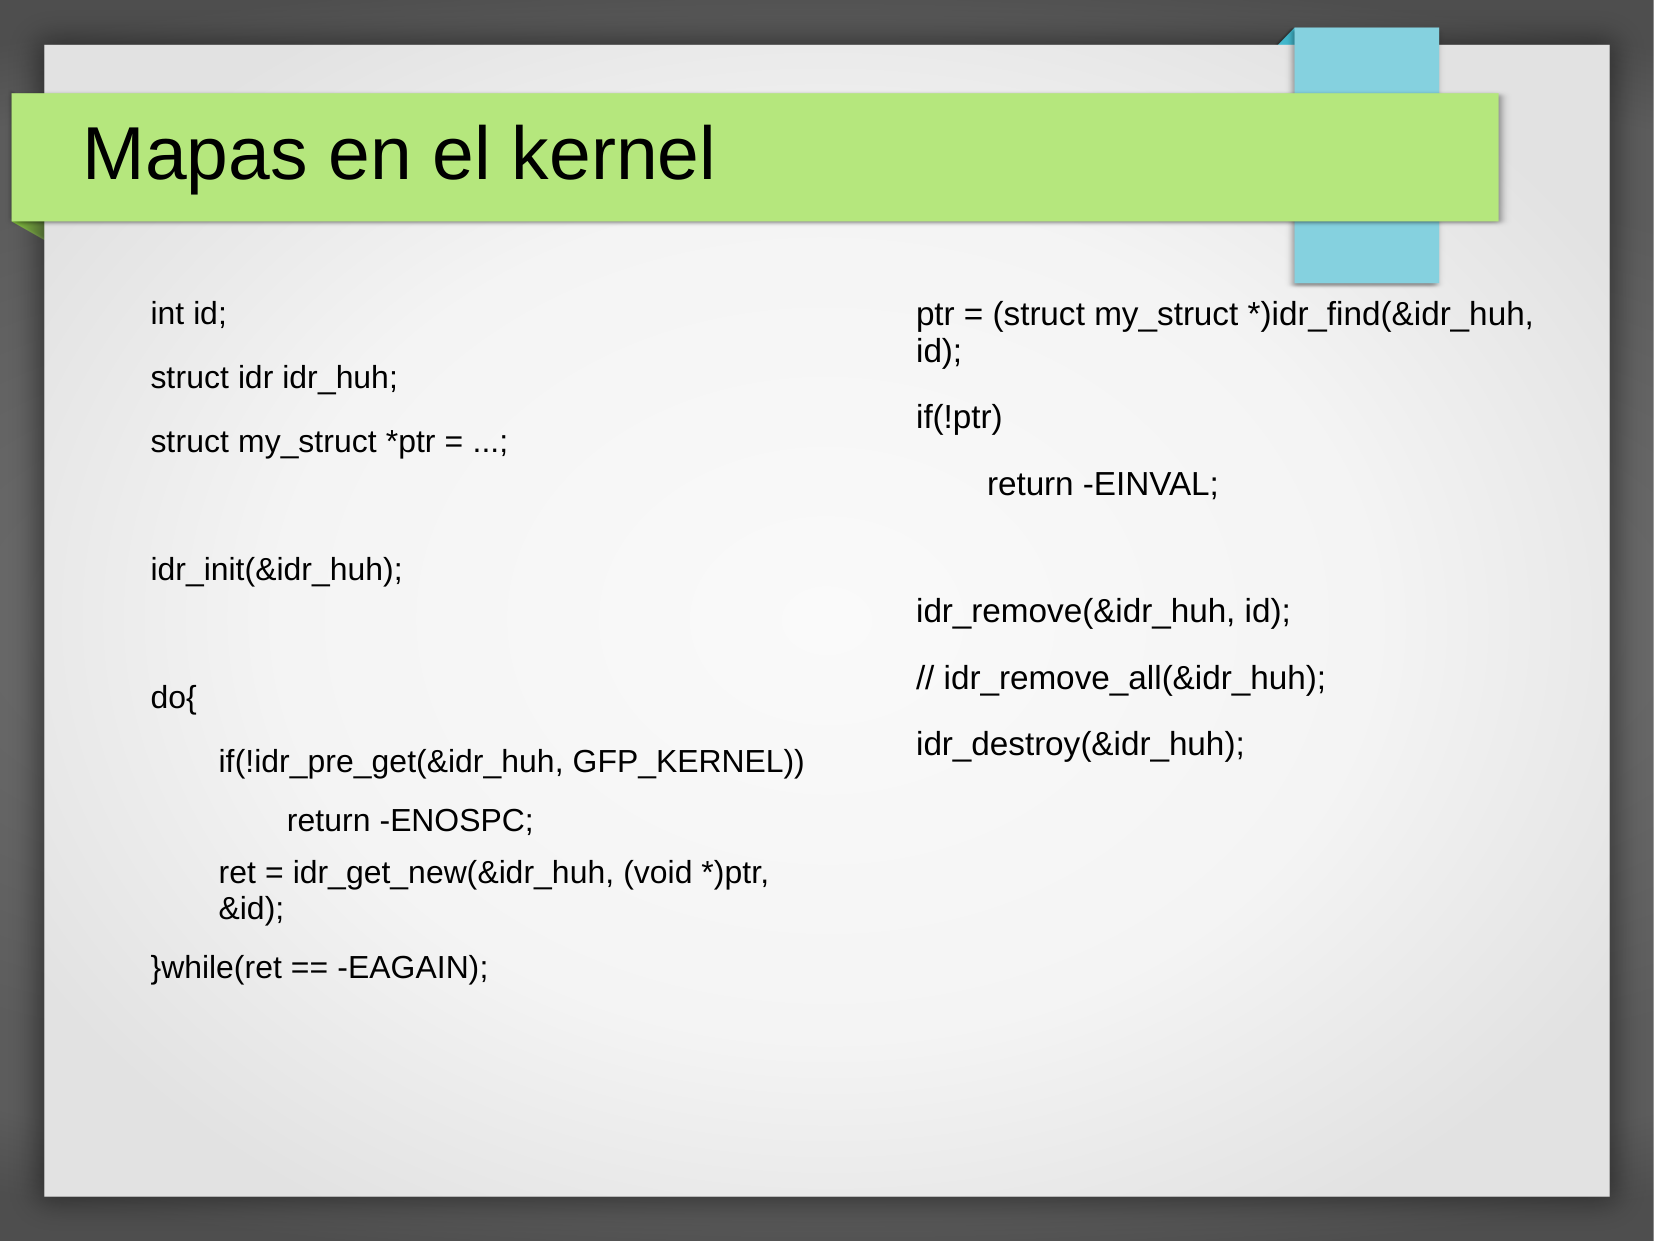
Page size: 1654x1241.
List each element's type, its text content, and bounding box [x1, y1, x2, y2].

list ptr = (struct my_struct *)idr_find(&idr_huh, id); if(!ptr) return -EINVAL; idr_remove(&idr_huh, id); // idr_remove_all(&idr_huh); idr_destroy(&idr_huh); [845, 295, 1572, 1015]
list int id; struct idr idr_huh; struct my_struct *ptr = ...; idr_init(&idr_huh); do{ if(!idr_pre_get(&idr_huh, GFP_KERNEL)) return -ENOSPC; ret = idr_get_new(&idr_huh, (void *)ptr, &id); }while(ret == -EAGAIN); [82, 295, 809, 1015]
picture [0, 0, 1654, 1241]
title Mapas en el kernel [82, 94, 1264, 213]
